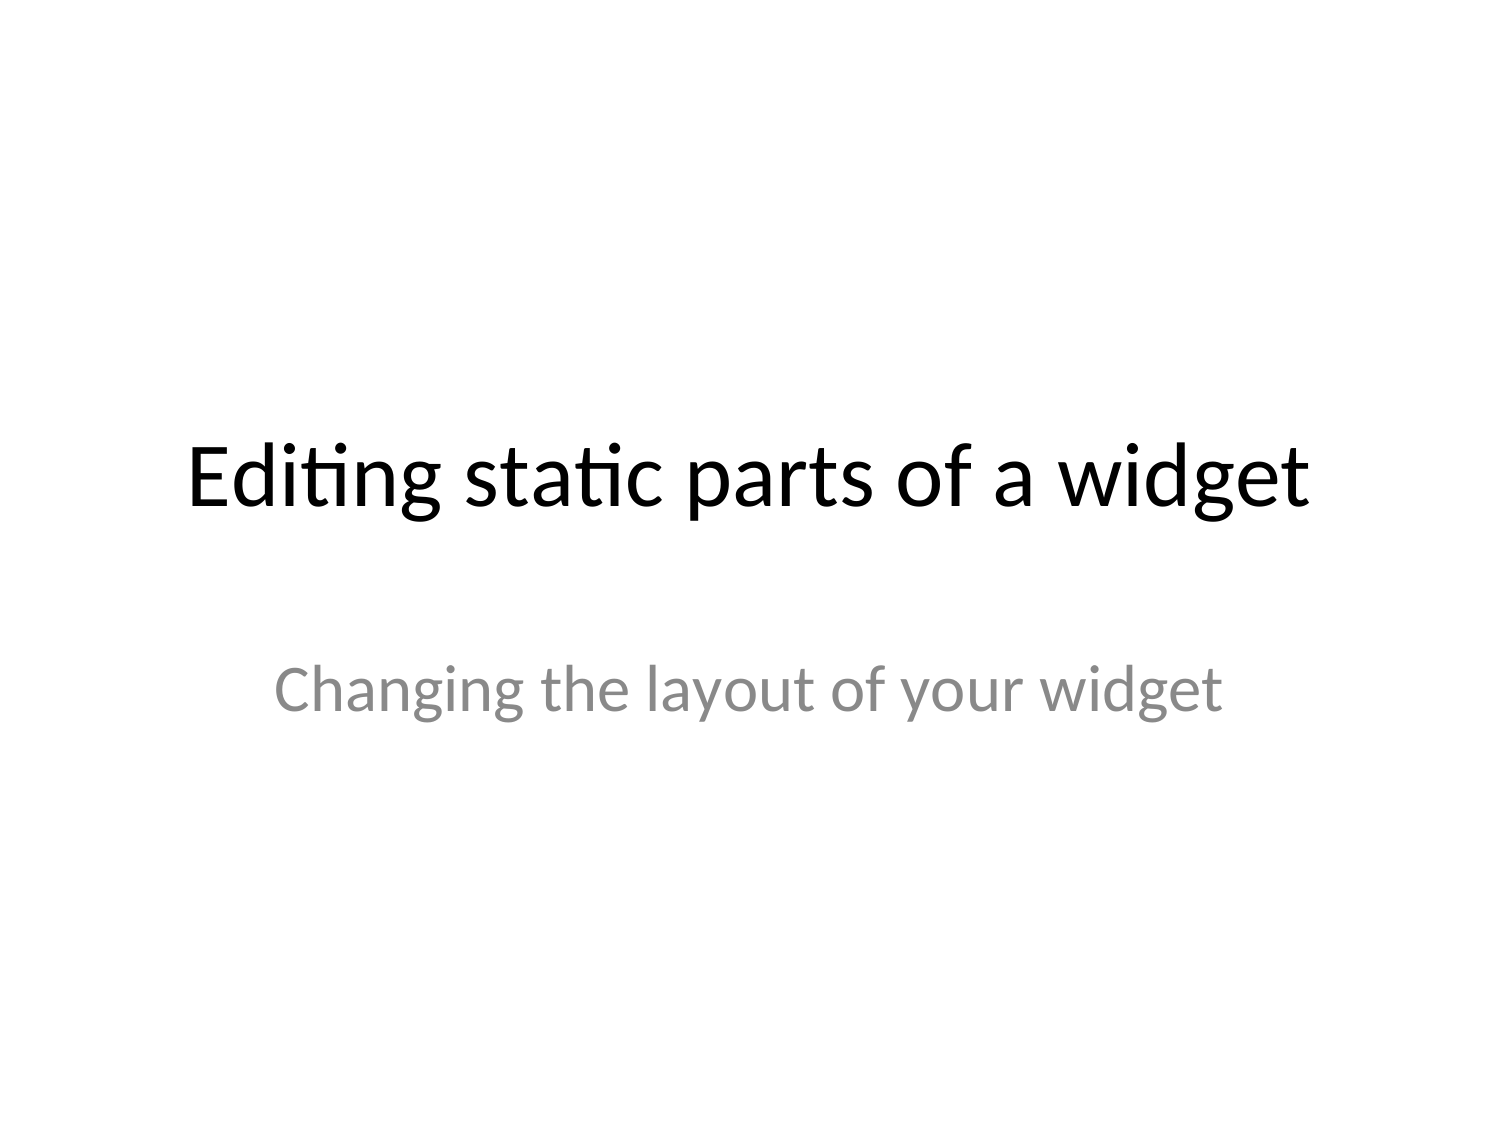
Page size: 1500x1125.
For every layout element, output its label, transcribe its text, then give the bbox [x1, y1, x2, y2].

title Editing static parts of a widget [112, 349, 1388, 591]
text_box Changing the layout of your widget [225, 637, 1276, 926]
